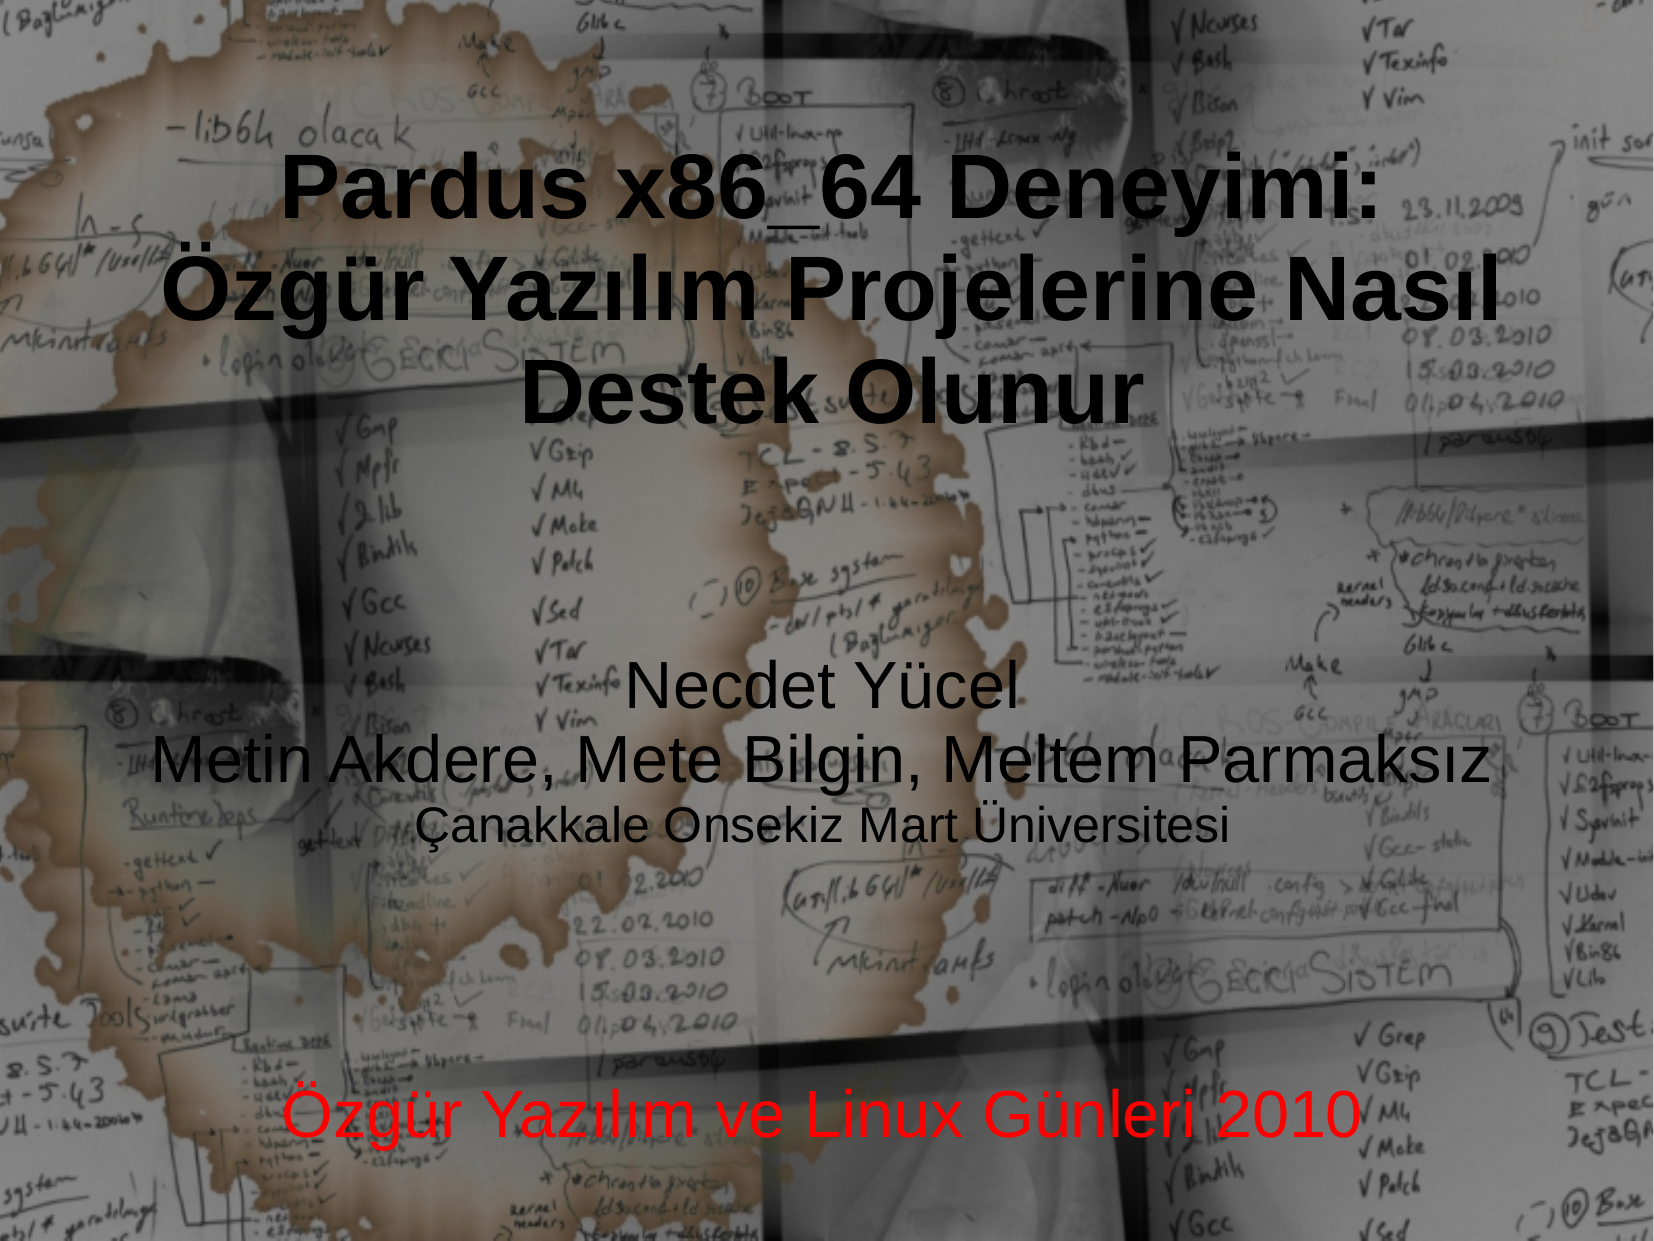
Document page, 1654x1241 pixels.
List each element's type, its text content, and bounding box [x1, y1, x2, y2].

subtitle Necdet Yücel Metin Akdere, Mete Bilgin, Meltem Parmaksız Çanakkale Onsekiz Mart Üniversitesi Özgür Yazılım ve Linux Günleri 2010 [78, 561, 1567, 1239]
title Pardus x86_64 Deneyimi: Özgür Yazılım Projelerine Nasıl Destek Olunur [88, 135, 1577, 443]
picture [0, 0, 1654, 1241]
